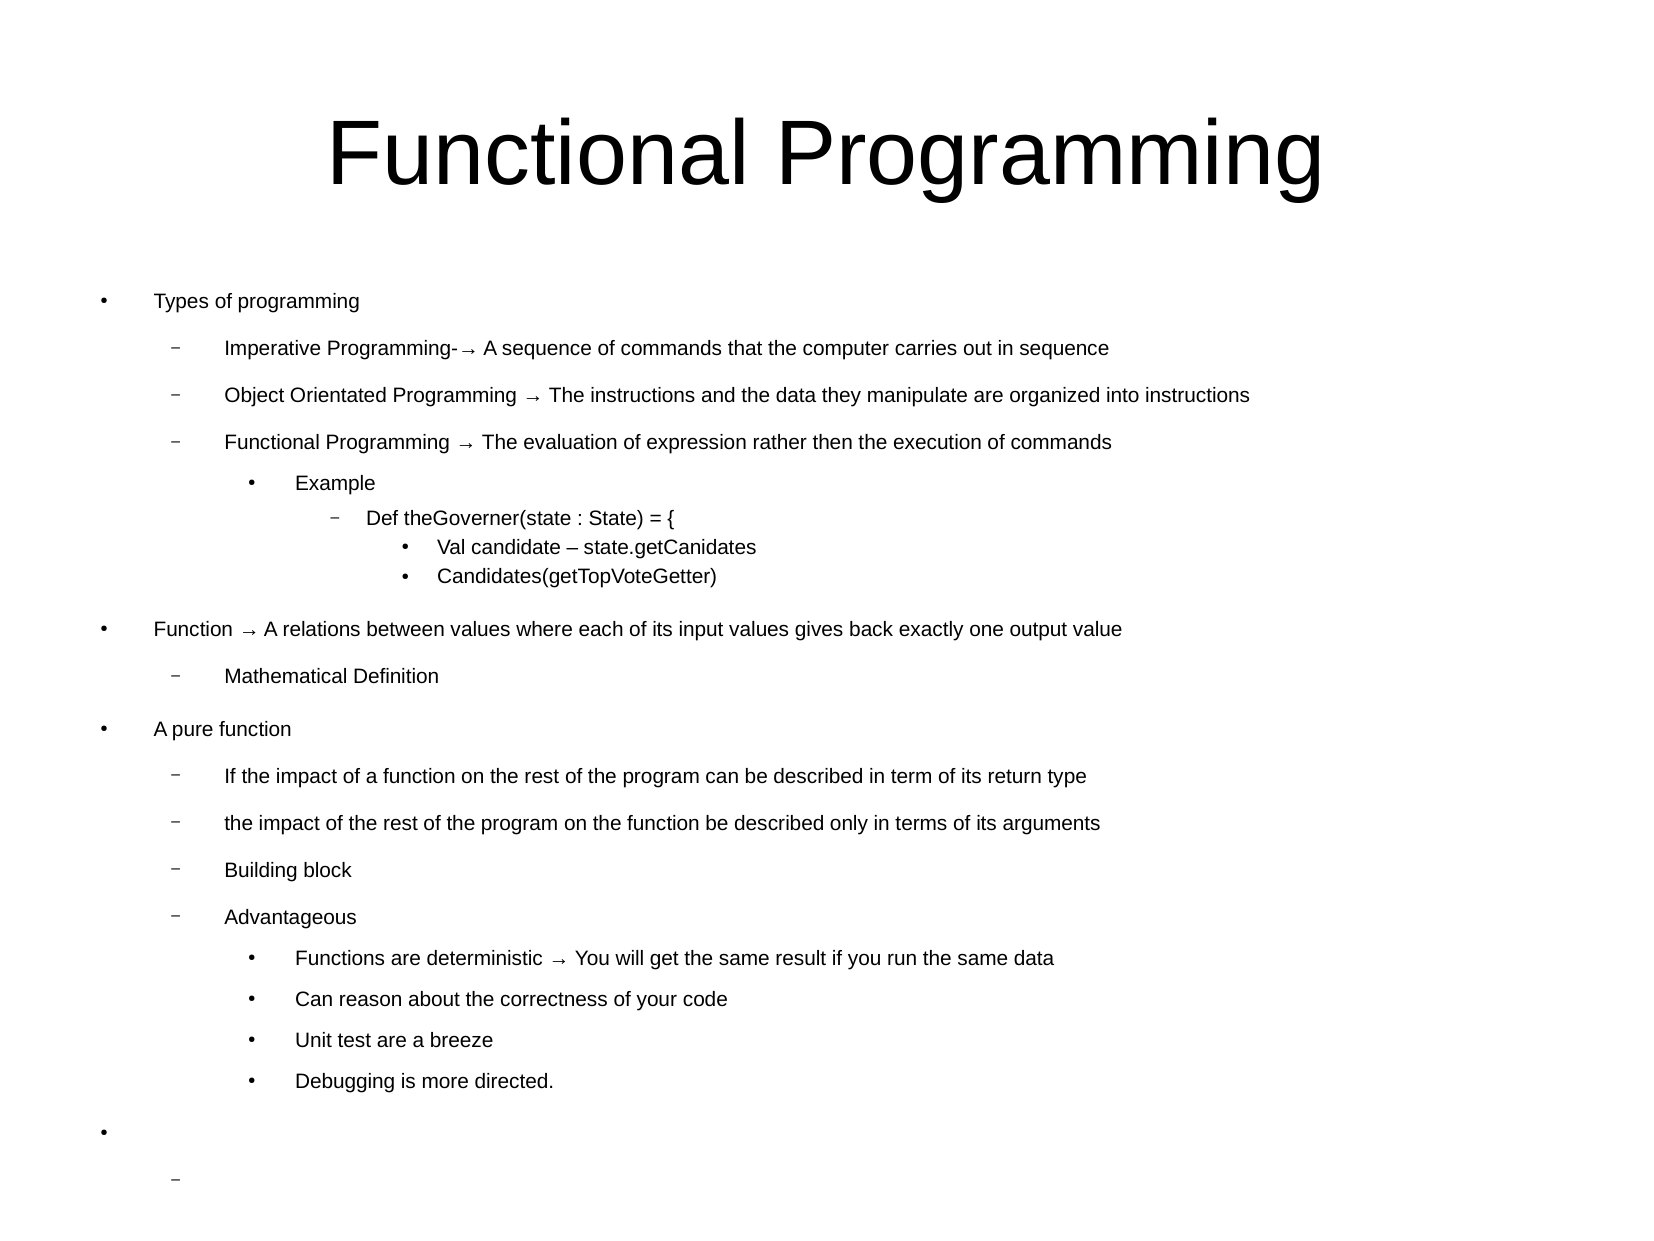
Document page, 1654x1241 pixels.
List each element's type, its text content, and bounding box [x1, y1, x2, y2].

list Types of programming Imperative Programming-→ A sequence of commands that the computer carries out in sequence Object Orientated Programming → The instructions and the data they manipulate are organized into instructions Functional Programming → The evaluation of expression rather then the execution of commands Example Def theGoverner(state : State) = { Val candidate – state.getCanidates Candidates(getTopVoteGetter) Function → A relations between values where each of its input values gives back exactly one output value Mathematical Definition A pure function If the impact of a function on the rest of the program can be described in term of its return type the impact of the rest of the program on the function be described only in terms of its arguments Building block Advantageous Functions are deterministic → You will get the same result if you run the same data Can reason about the correctness of your code Unit test are a breeze Debugging is more directed. [82, 290, 1571, 1231]
title Functional Programming [82, 49, 1571, 257]
